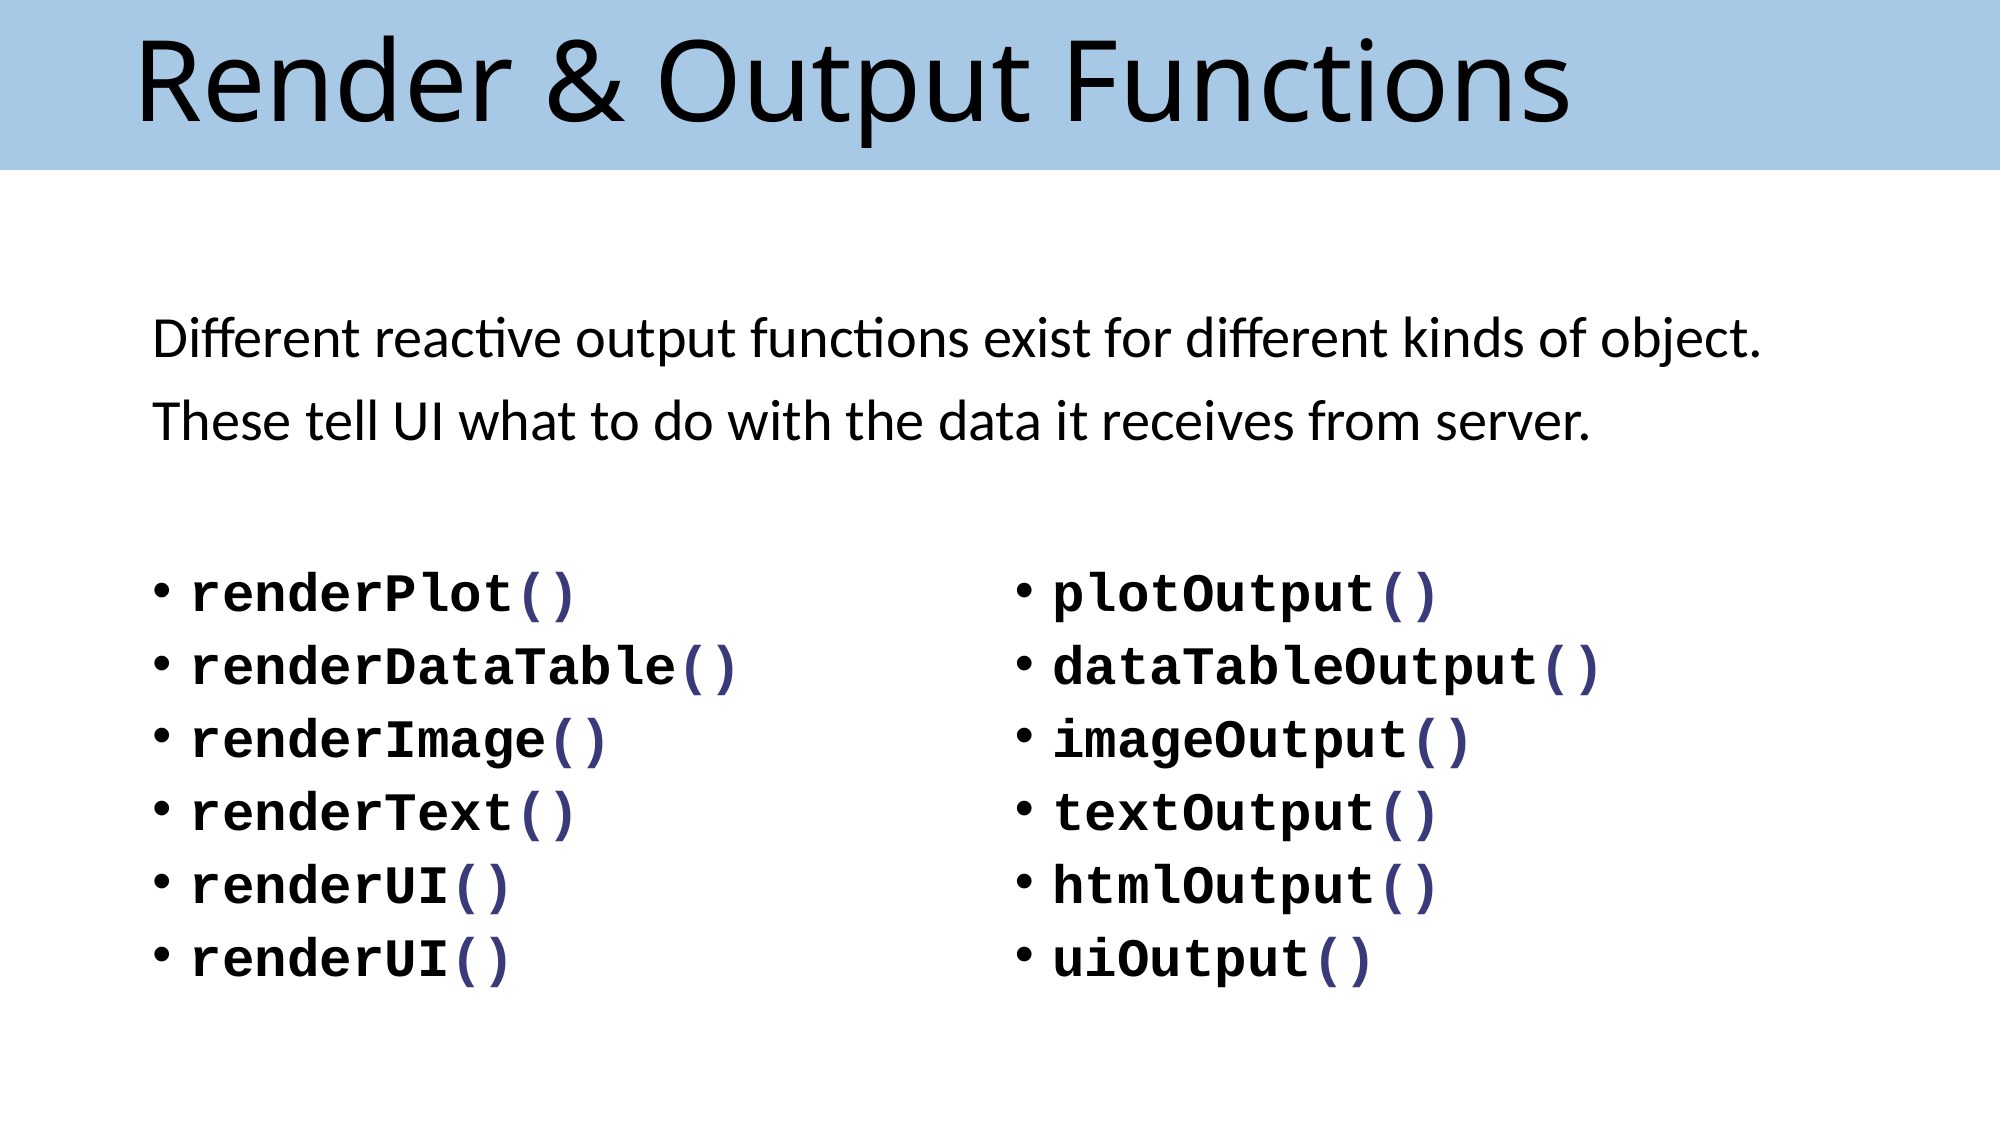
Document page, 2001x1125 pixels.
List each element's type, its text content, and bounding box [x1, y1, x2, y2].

title Render & Output Functions [0, 0, 2000, 171]
text_box plotOutput() dataTableOutput() imageOutput() textOutput() htmlOutput() uiOutput() [1000, 562, 1863, 1016]
text_box renderPlot() renderDataTable() renderImage() renderText() renderUI() renderUI() [137, 562, 1000, 1016]
list Different reactive output functions exist for different kinds of object. These tell UI what to do with the data it receives from server. [137, 299, 1863, 482]
